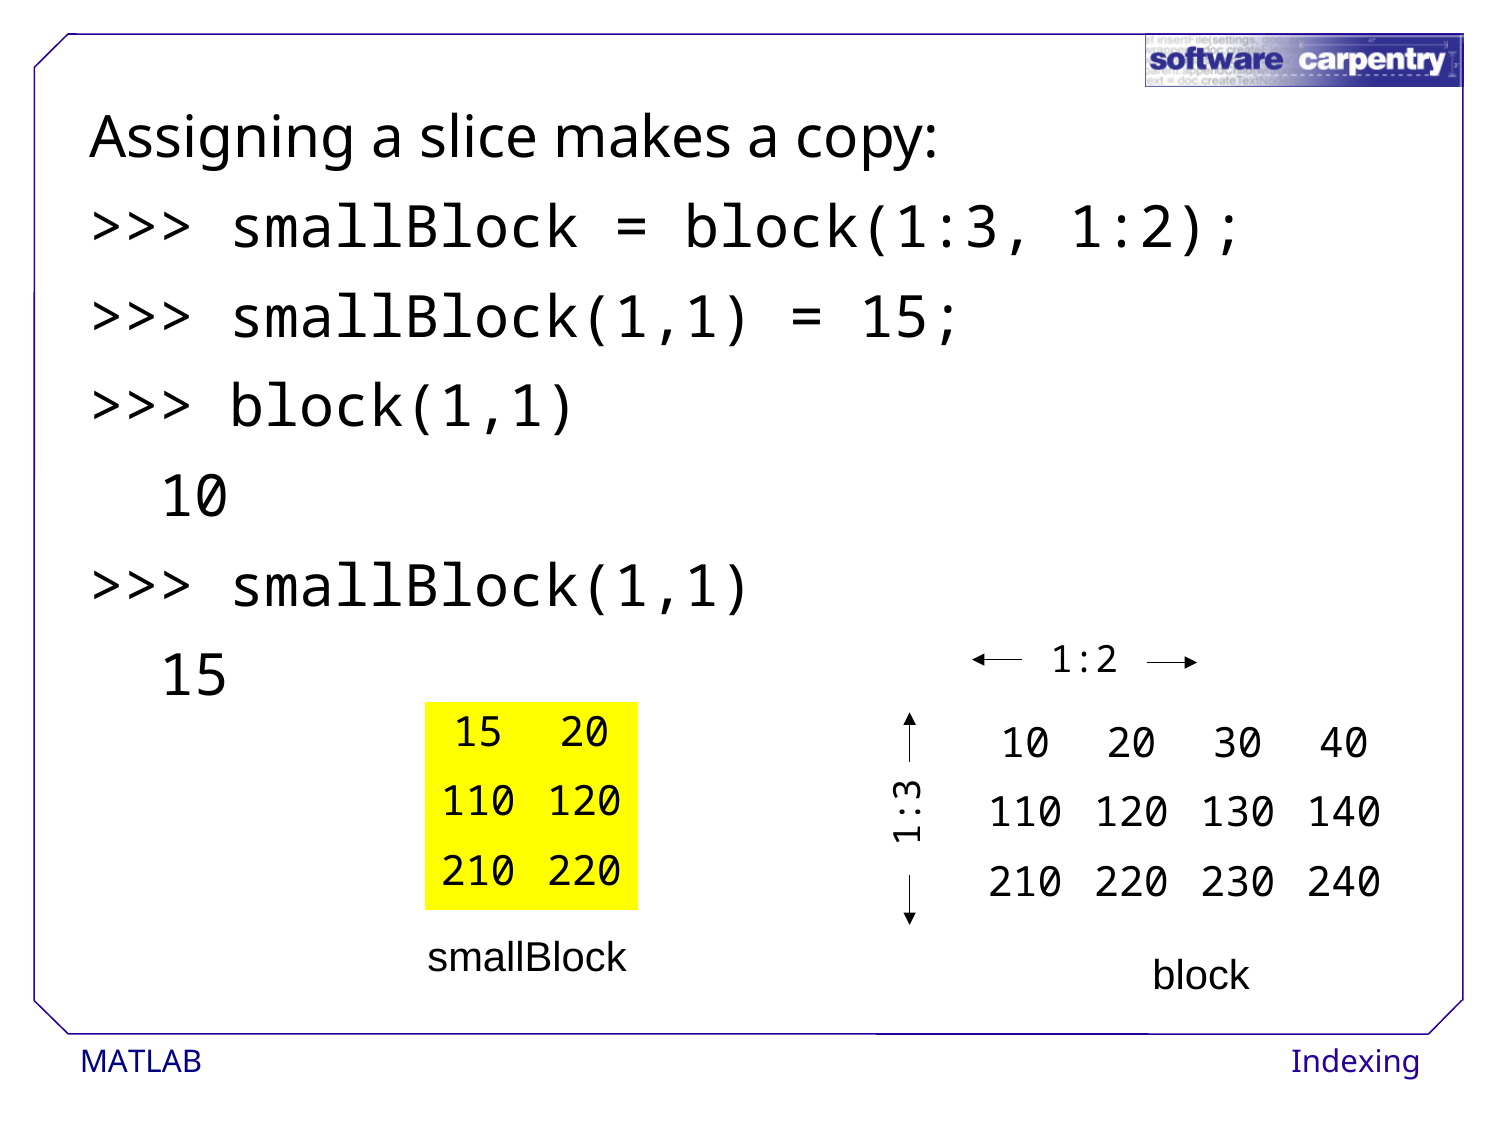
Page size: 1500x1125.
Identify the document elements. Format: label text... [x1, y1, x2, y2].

text_box block [1137, 939, 1300, 1006]
table_cell 230 [1185, 851, 1291, 921]
text_box 1:2 [1035, 627, 1160, 688]
table_header 20 [1078, 713, 1185, 782]
table_header 40 [1291, 713, 1397, 782]
table_header 15 [425, 702, 531, 771]
table_cell 130 [1185, 782, 1291, 851]
table_cell 110 [425, 771, 531, 840]
text_box 1:3 [874, 763, 936, 861]
table_cell 120 [531, 771, 638, 840]
picture [1145, 33, 1464, 87]
table_cell 210 [972, 851, 1078, 921]
table_header 30 [1185, 713, 1291, 782]
table_cell 220 [1078, 851, 1185, 921]
table_cell 140 [1291, 782, 1397, 851]
table_cell 110 [972, 782, 1078, 851]
table_header 10 [972, 713, 1078, 782]
table_cell 210 [425, 840, 531, 910]
table_cell 120 [1078, 782, 1185, 851]
list Assigning a slice makes a copy: >>> smallBlock = block(1:3, 1:2); >>> smallBlock(1,1) = 15; >>> block(1,1) 10 >>> smallBlock(1,1) 15 [75, 99, 1426, 1013]
table_cell 240 [1291, 851, 1397, 921]
table_header 20 [531, 702, 638, 771]
table_cell 220 [531, 840, 638, 910]
text_box smallBlock [412, 922, 651, 988]
